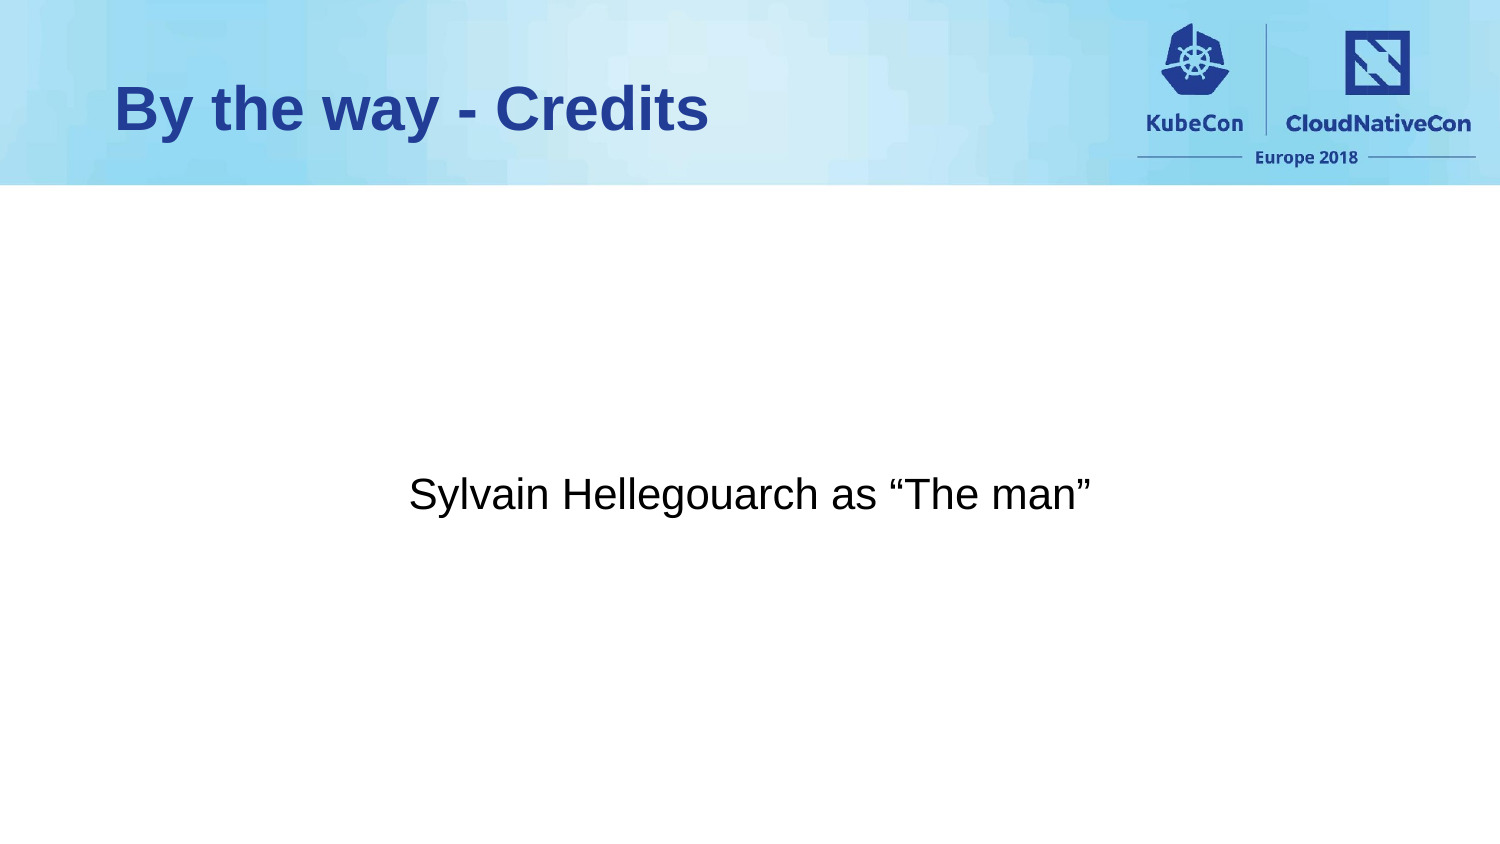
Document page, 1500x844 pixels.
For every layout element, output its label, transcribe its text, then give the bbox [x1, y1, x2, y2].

list Sylvain Hellegouarch as “The man” [103, 224, 1397, 760]
picture [0, 0, 1500, 844]
title By the way - Credits [103, 23, 1397, 187]
